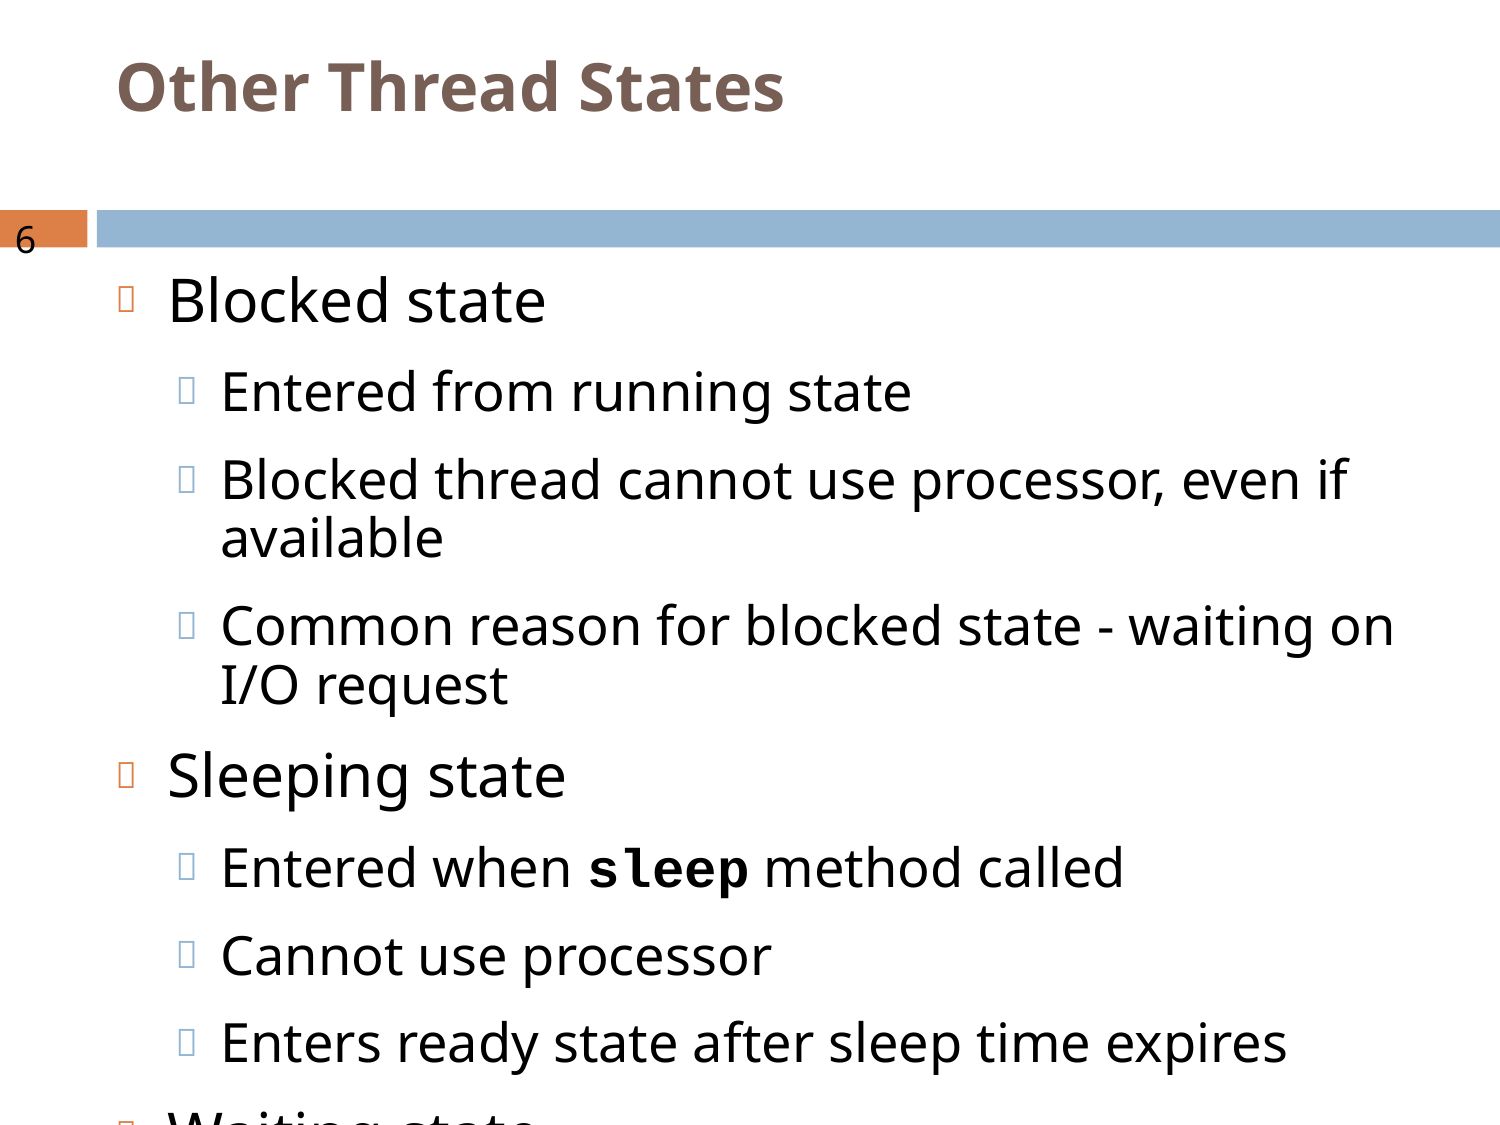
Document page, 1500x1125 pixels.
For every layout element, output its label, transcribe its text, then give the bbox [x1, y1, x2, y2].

list Blocked state Entered from running state Blocked thread cannot use processor, even if available Common reason for blocked state - waiting on I/O request Sleeping state Entered when sleep method called Cannot use processor Enters ready state after sleep time expires Waiting state Entered when wait called in an object thread is accessing One waiting thread becomes ready when object calls notify notifyAll - all waiting threads become ready [100, 262, 1438, 1000]
slide_number <number> [0, 208, 88, 249]
title Other Thread States [100, 37, 1438, 200]
